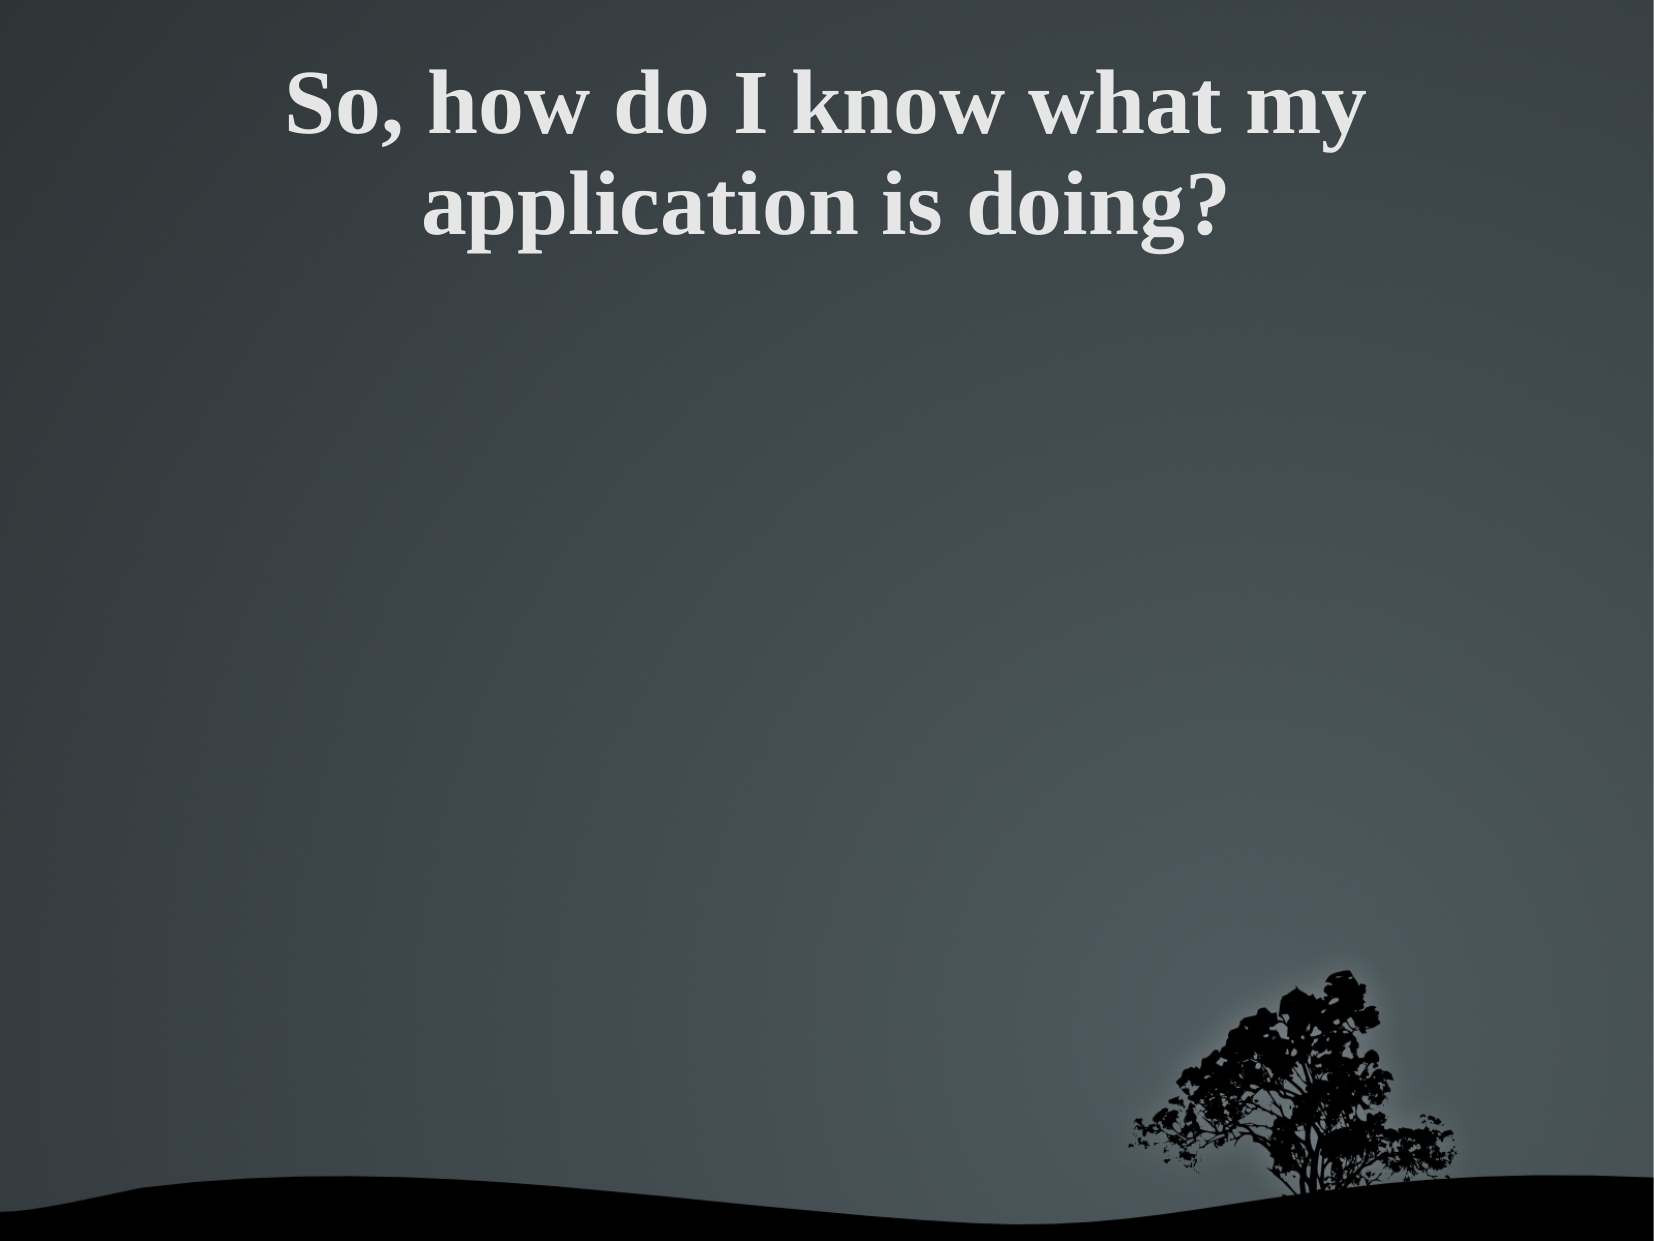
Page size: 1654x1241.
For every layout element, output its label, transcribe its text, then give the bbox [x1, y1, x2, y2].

picture [0, 0, 1654, 1241]
title So, how do I know what my application is doing? [82, 33, 1571, 273]
